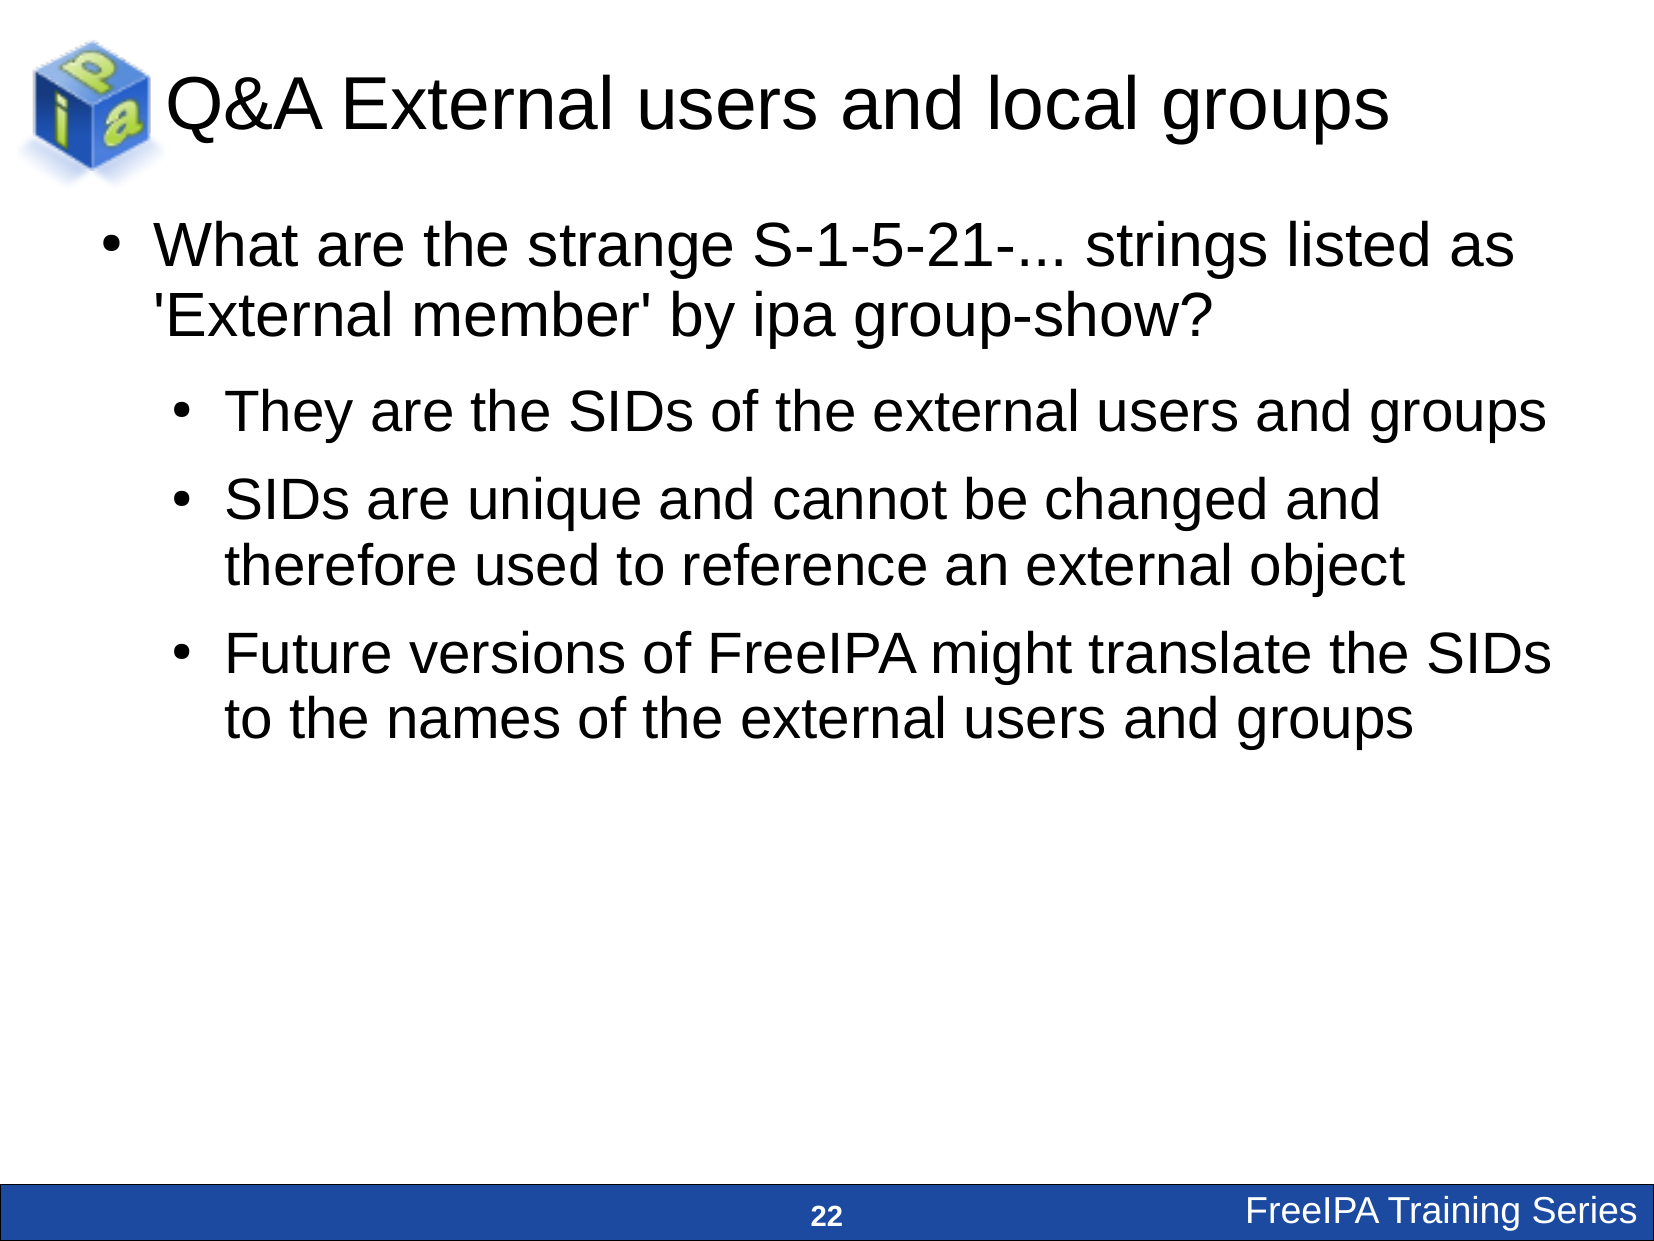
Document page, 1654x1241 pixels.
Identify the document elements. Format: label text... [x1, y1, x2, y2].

title Q&A External users and local groups [165, 0, 1654, 208]
list What are the strange S-1-5-21-... strings listed as 'External member' by ipa group-show? They are the SIDs of the external users and groups SIDs are unique and cannot be changed and therefore used to reference an external object Future versions of FreeIPA might translate the SIDs to the names of the external users and groups [82, 209, 1571, 930]
picture [17, 34, 165, 193]
